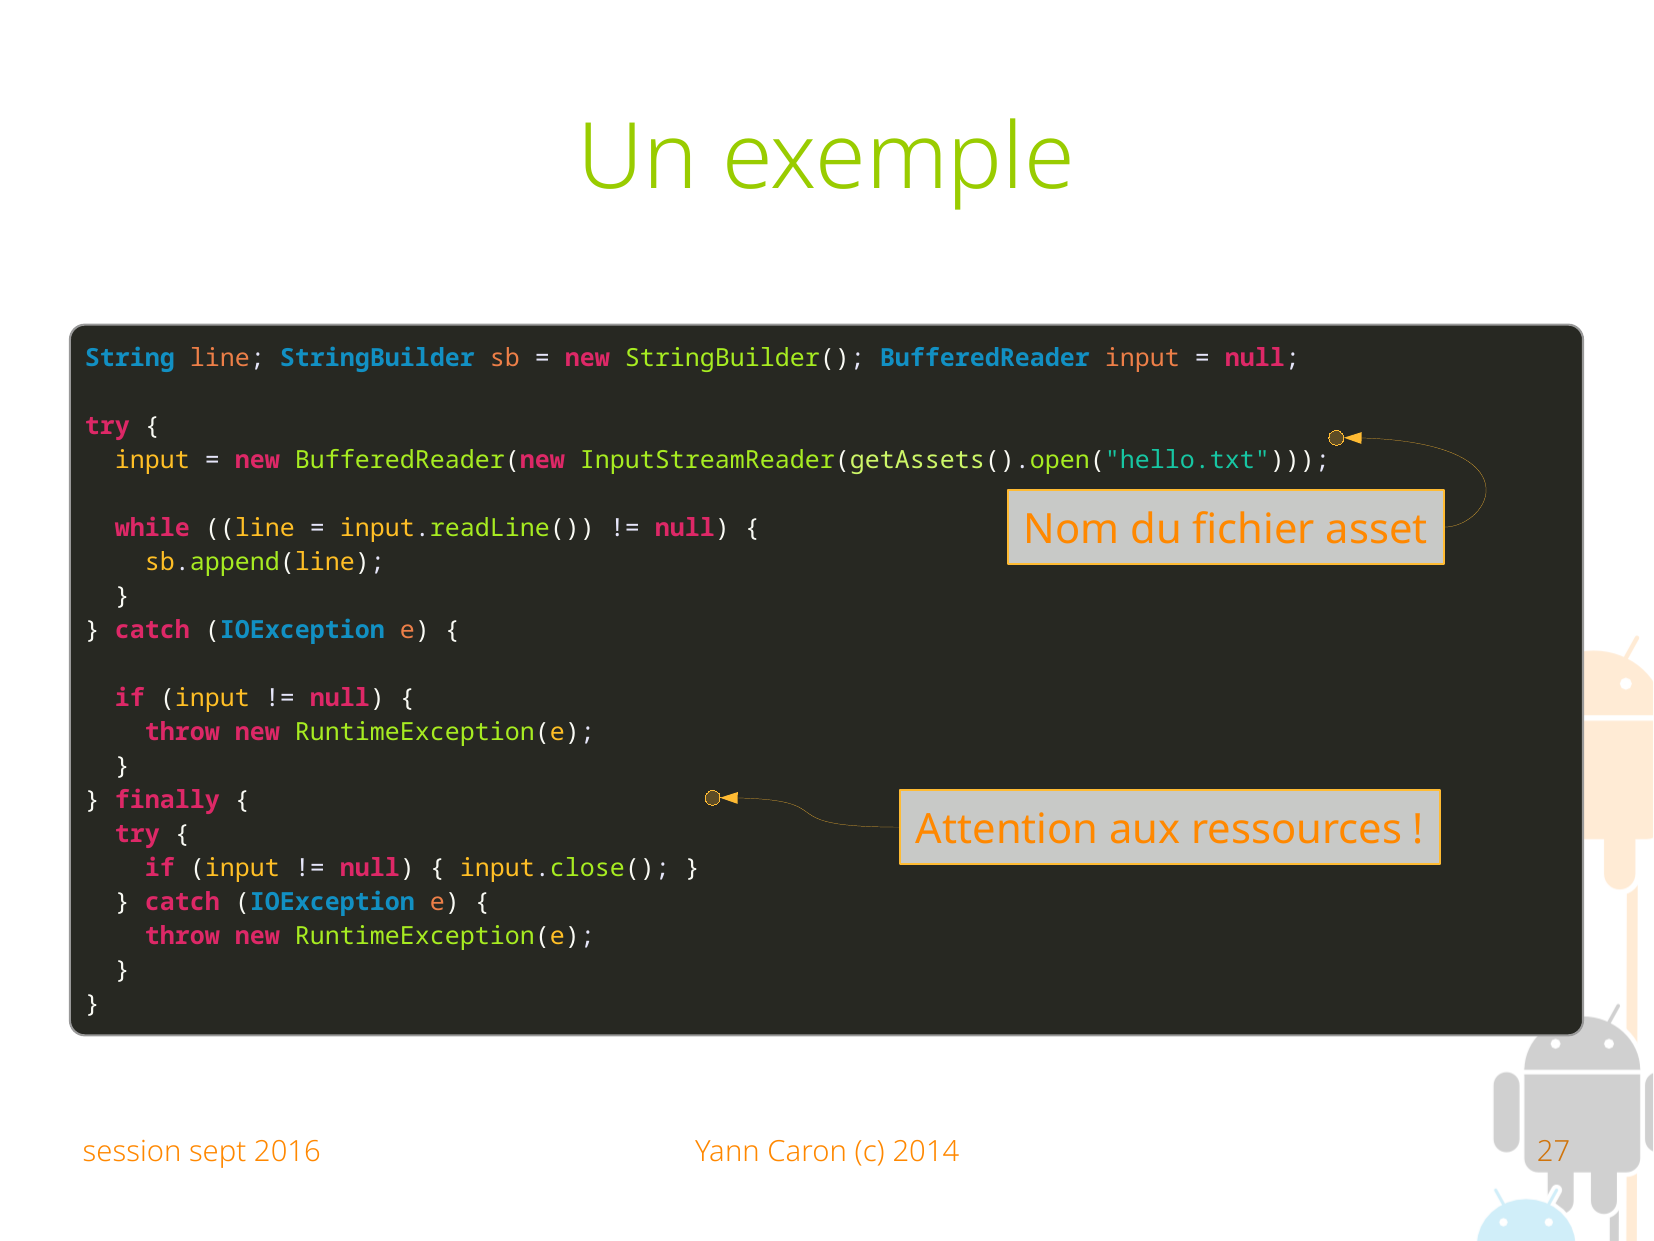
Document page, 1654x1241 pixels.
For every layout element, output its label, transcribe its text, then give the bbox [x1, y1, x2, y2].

text_box Nom du fichier asset [1008, 490, 1423, 557]
picture [240, 423, 1654, 1241]
title Un exemple [82, 49, 1571, 257]
text_box Attention aux ressources ! [900, 790, 1415, 857]
text_box [1328, 430, 1344, 446]
text_box String line; StringBuilder sb = new StringBuilder(); BufferedReader input = null; try { input = new BufferedReader(new InputStreamReader(getAssets().open("hello.txt"))); while ((line = input.readLine()) != null) { sb.append(line); } } catch (IOException e) { if (input != null) { throw new RuntimeException(e); } } finally { try { if (input != null) { input.close(); } } catch (IOException e) { throw new RuntimeException(e); } } [69, 324, 1584, 941]
text_box [705, 790, 720, 806]
